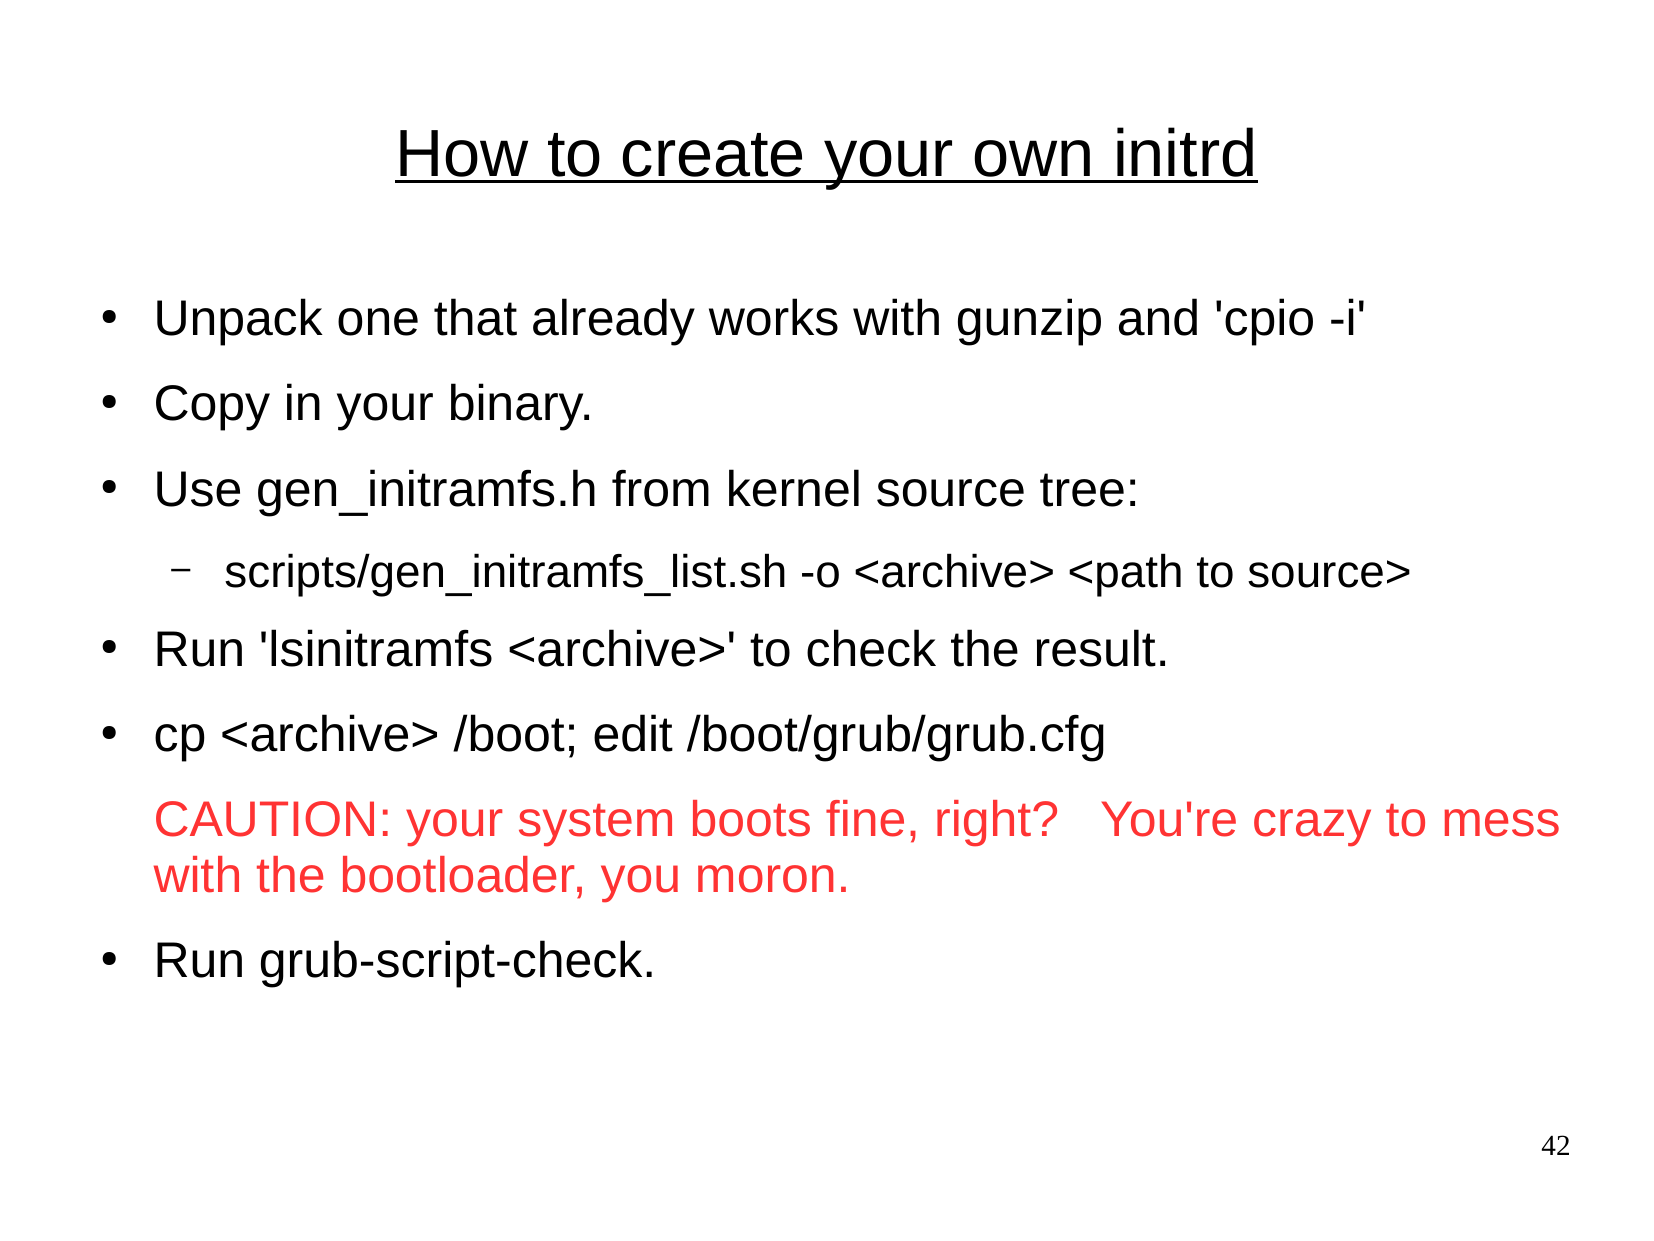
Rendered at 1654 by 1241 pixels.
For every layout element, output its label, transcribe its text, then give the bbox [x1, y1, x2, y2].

title How to create your own initrd [82, 49, 1571, 257]
list Unpack one that already works with gunzip and 'cpio -i' Copy in your binary. Use gen_initramfs.h from kernel source tree: scripts/gen_initramfs_list.sh -o <archive> <path to source> Run 'lsinitramfs <archive>' to check the result. cp <archive> /boot; edit /boot/grub/grub.cfg CAUTION: your system boots fine, right? You're crazy to mess with the bootloader, you moron. Run grub-script-check. [82, 290, 1571, 1010]
